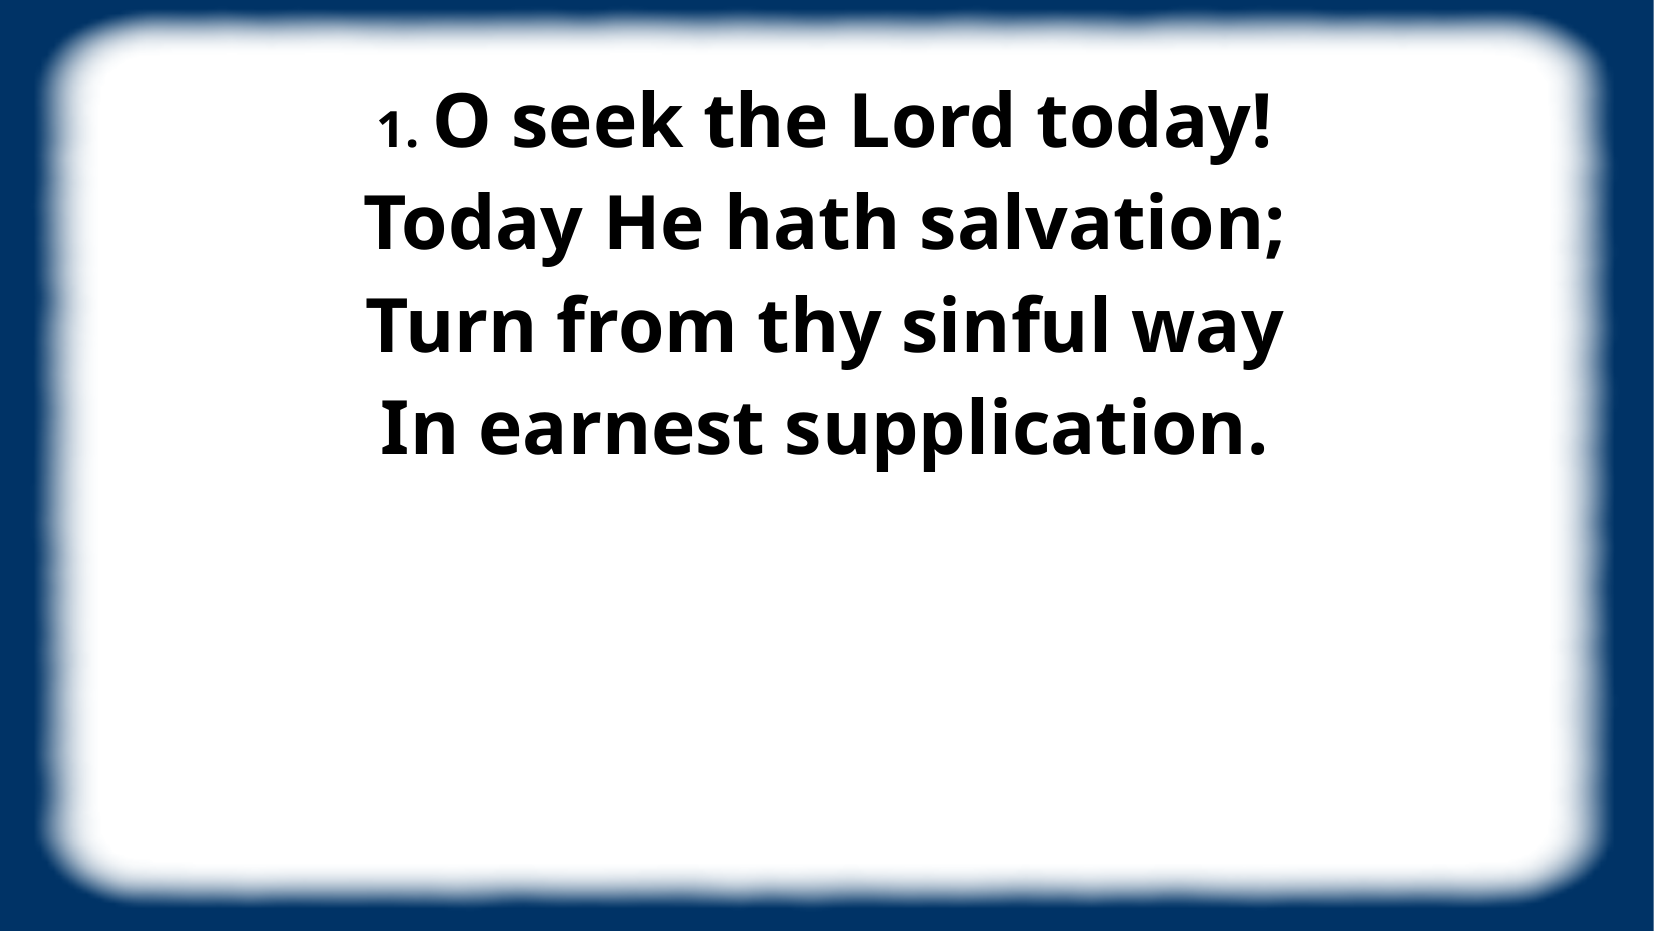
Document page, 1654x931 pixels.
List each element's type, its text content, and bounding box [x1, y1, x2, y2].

text_box 1. O seek the Lord today! Today He hath salvation; Turn from thy sinful way In earnest supplication. [105, 60, 1546, 475]
picture [0, 0, 1654, 931]
